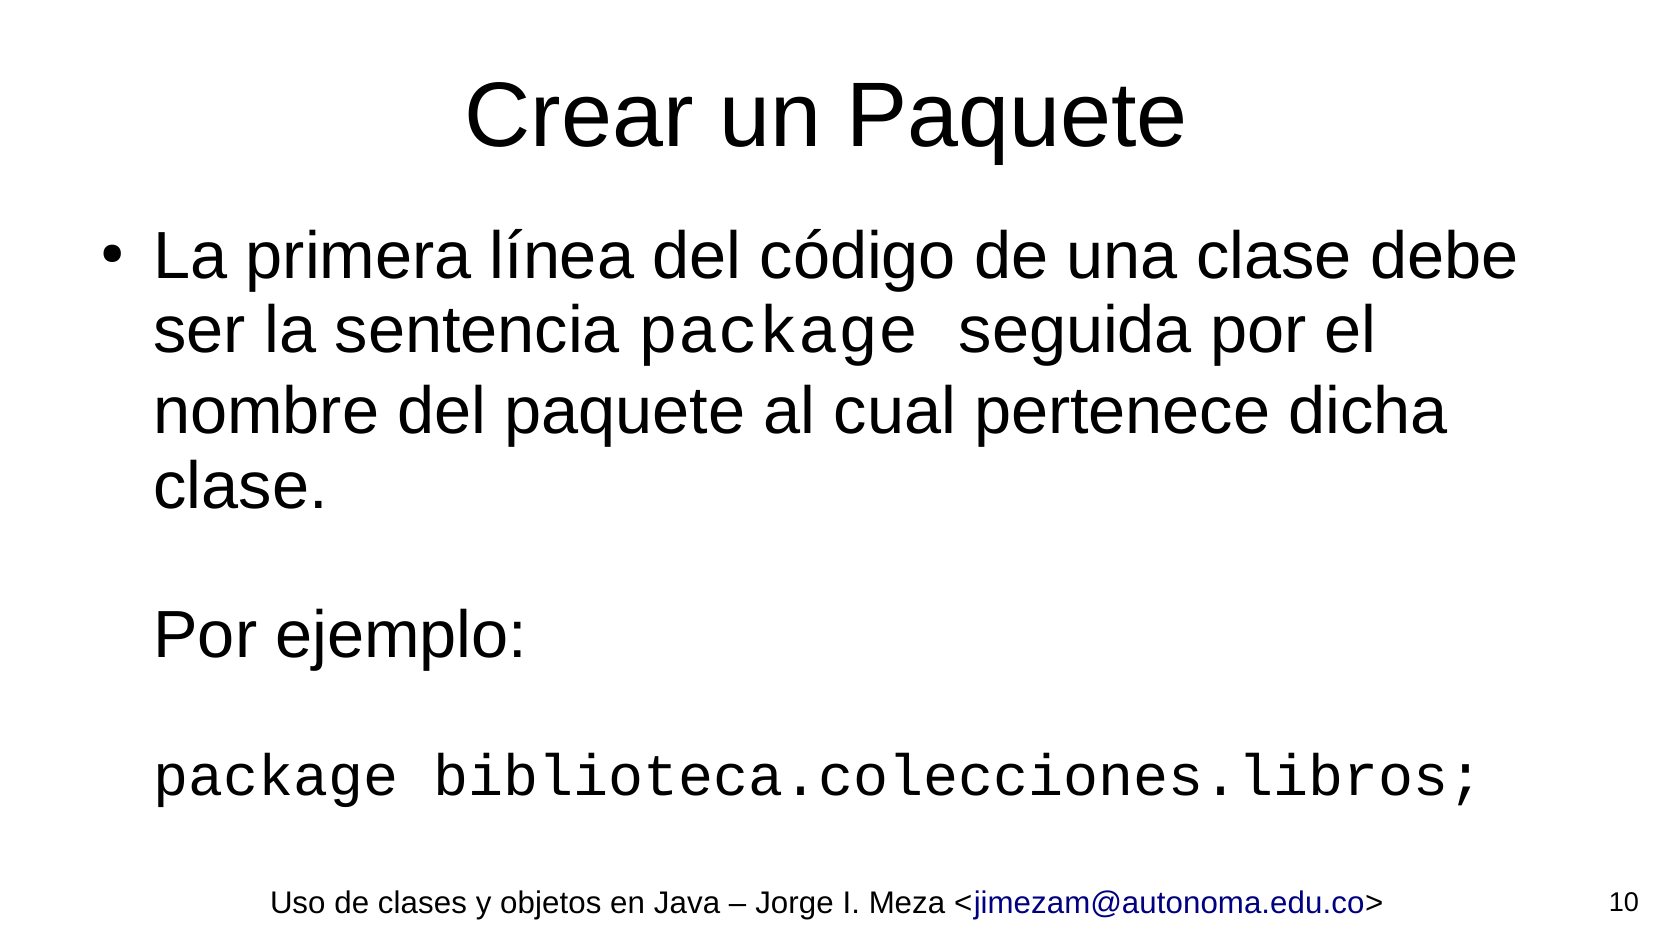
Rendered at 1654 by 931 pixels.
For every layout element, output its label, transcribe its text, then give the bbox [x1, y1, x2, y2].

list La primera línea del código de una clase debe ser la sentencia package seguida por el nombre del paquete al cual pertenece dicha clase. Por ejemplo: package biblioteca.colecciones.libros; [82, 217, 1571, 879]
title Crear un Paquete [82, 37, 1571, 193]
